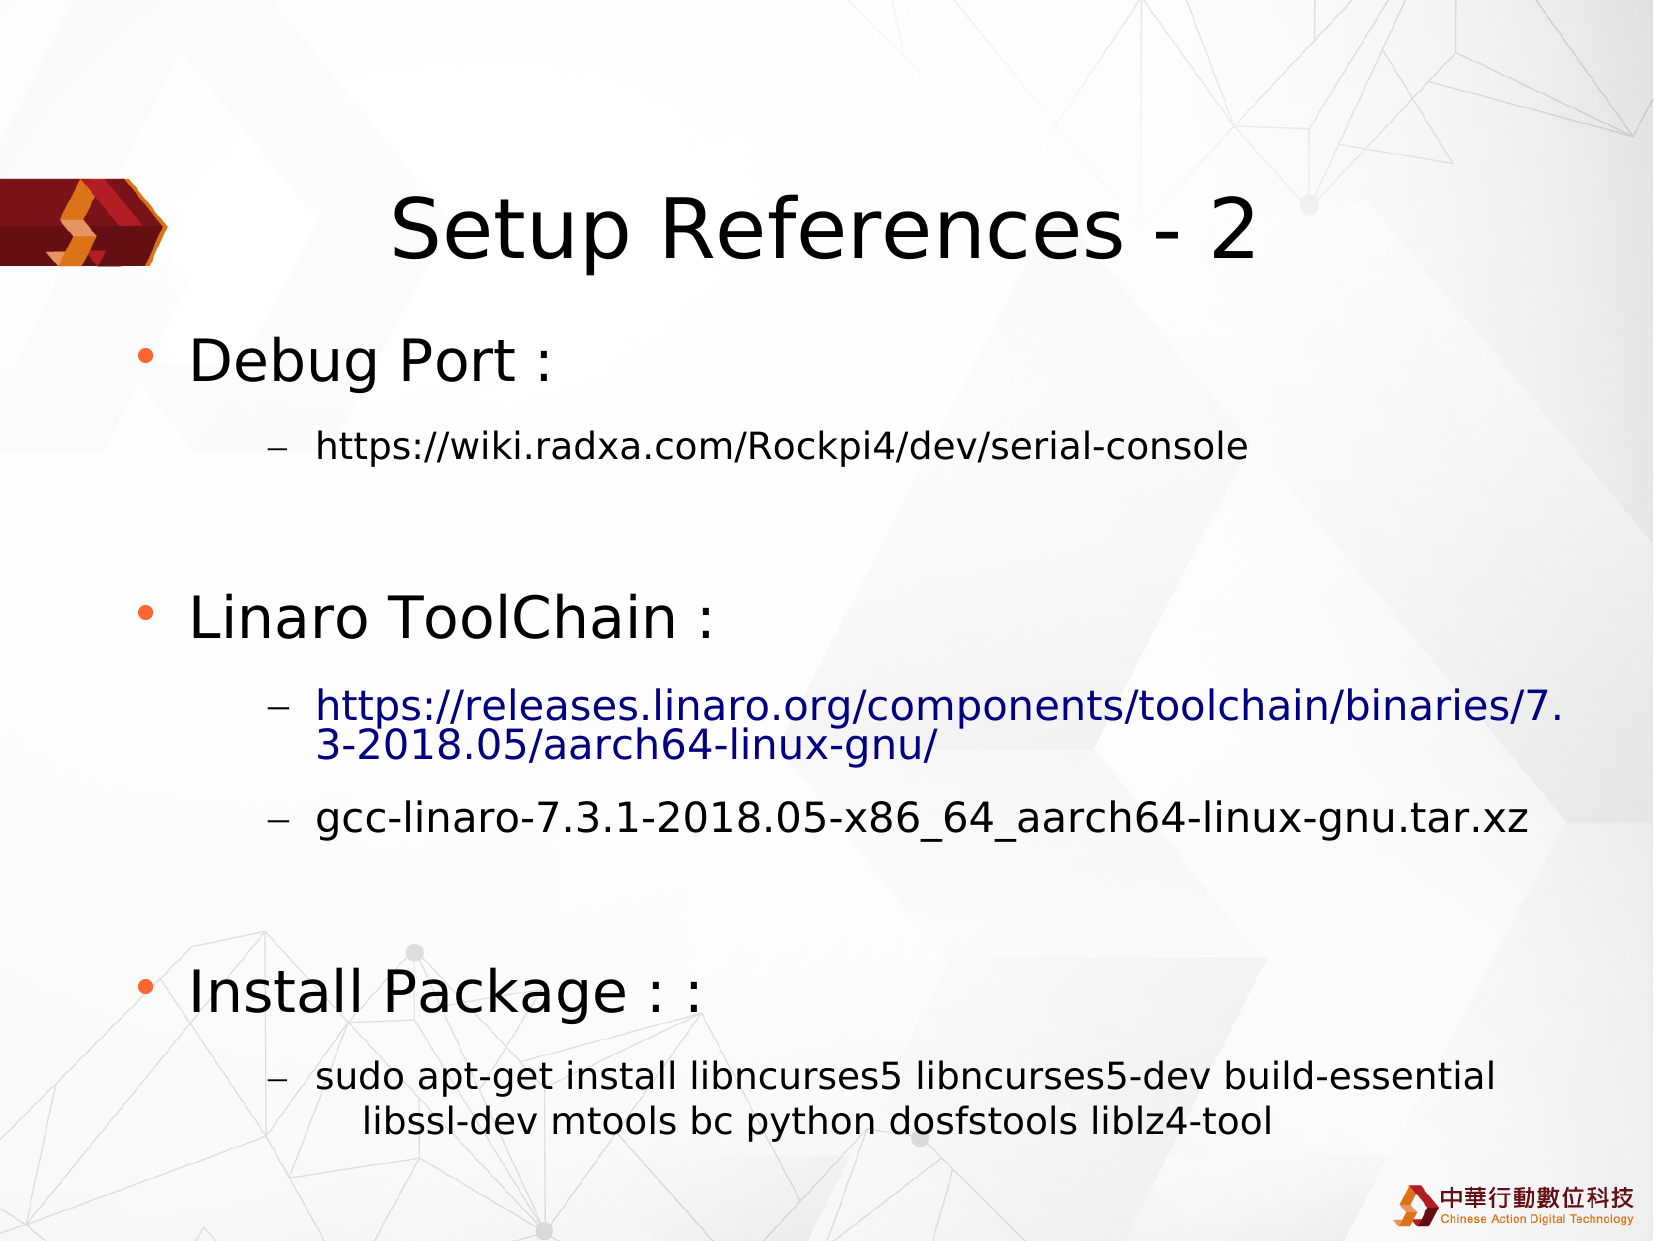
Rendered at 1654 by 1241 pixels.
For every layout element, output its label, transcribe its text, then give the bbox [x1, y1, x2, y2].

picture [0, 0, 1654, 1241]
title Setup References - 2 [82, 122, 1570, 331]
list Debug Port : https://wiki.radxa.com/Rockpi4/dev/serial-console Linaro ToolChain : https://releases.linaro.org/components/toolchain/binaries/7.3-2018.05/aarch64-linux-gnu/ gcc-linaro-7.3.1-2018.05-x86_64_aarch64-linux-gnu.tar.xz Install Package : : sudo apt-get install libncurses5 libncurses5-dev build-essential libssl-dev mtools bc python dosfstools liblz4-tool [118, 324, 1571, 1105]
